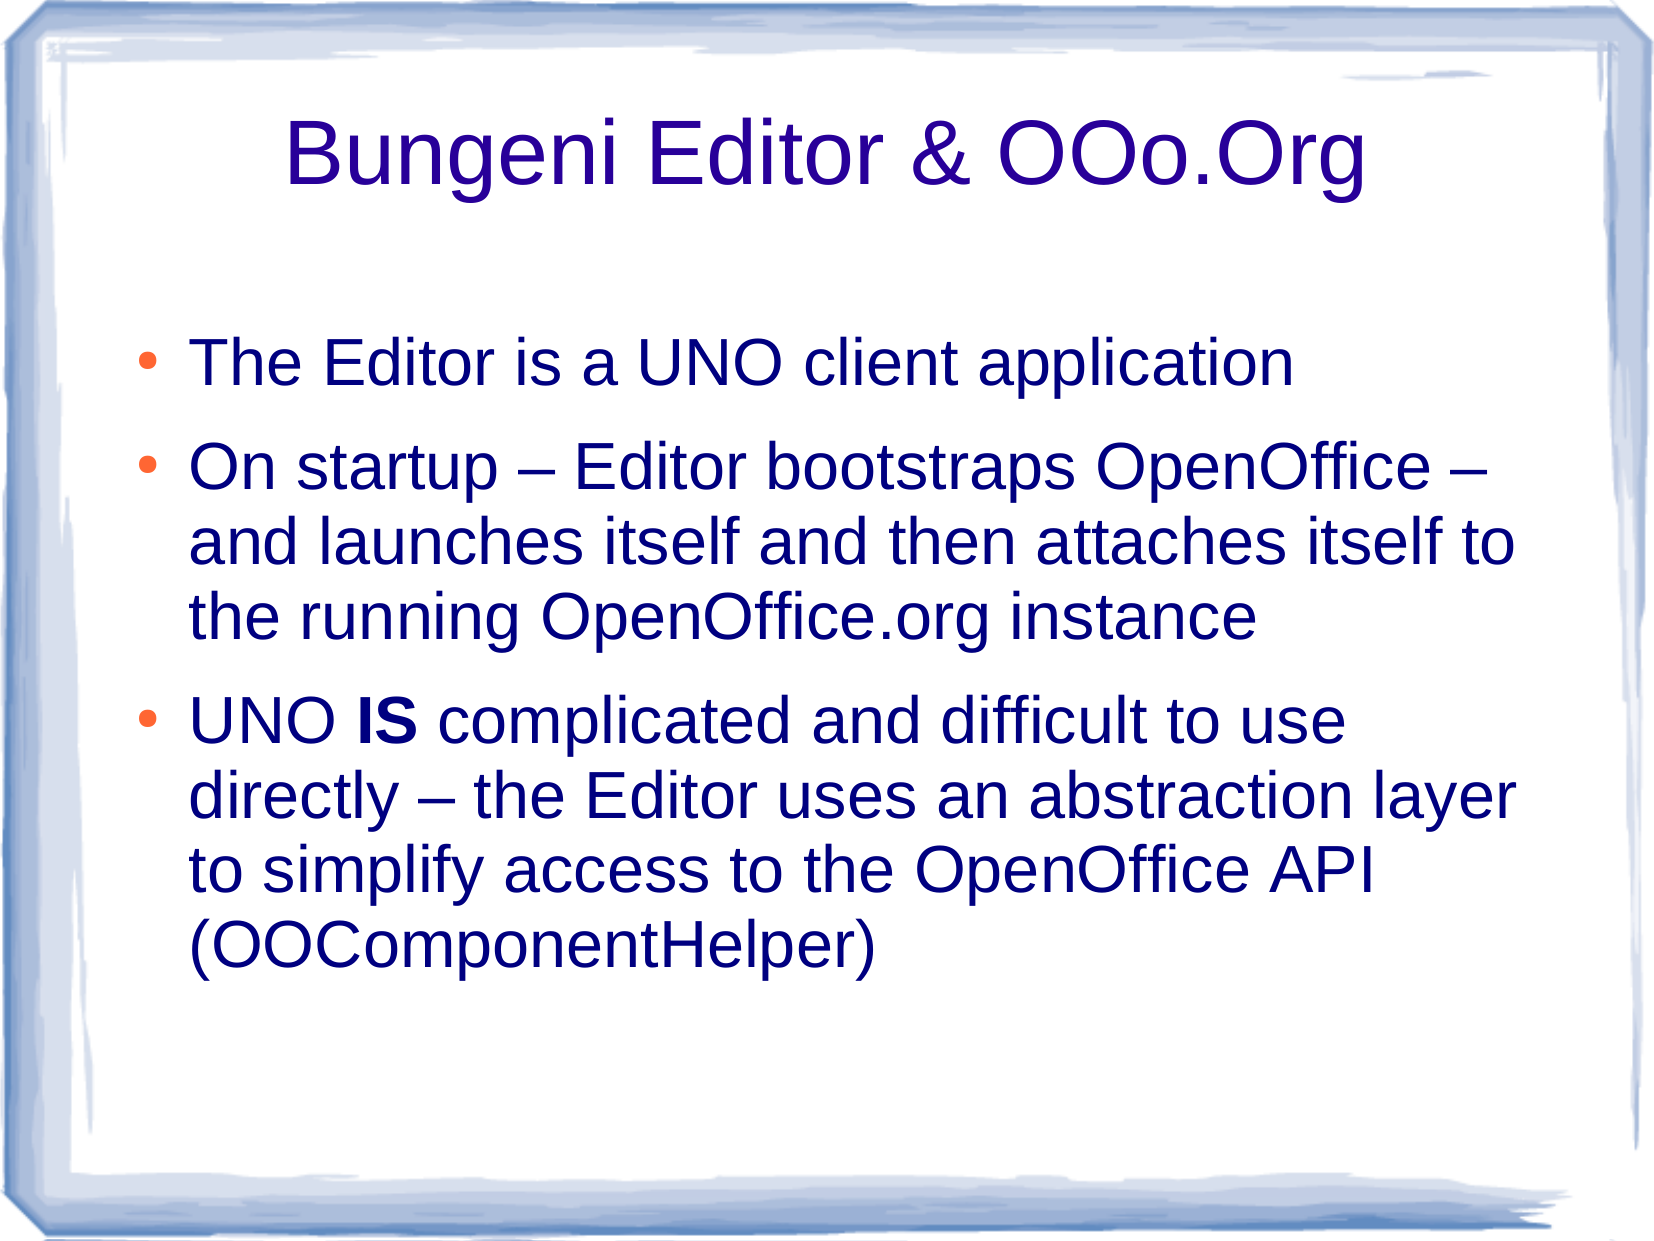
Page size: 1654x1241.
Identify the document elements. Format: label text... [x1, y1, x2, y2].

picture [0, 0, 1654, 1241]
title Bungeni Editor & OOo.Org [82, 49, 1571, 257]
list The Editor is a UNO client application On startup – Editor bootstraps OpenOffice – and launches itself and then attaches itself to the running OpenOffice.org instance UNO IS complicated and difficult to use directly – the Editor uses an abstraction layer to simplify access to the OpenOffice API (OOComponentHelper) [118, 324, 1571, 1004]
